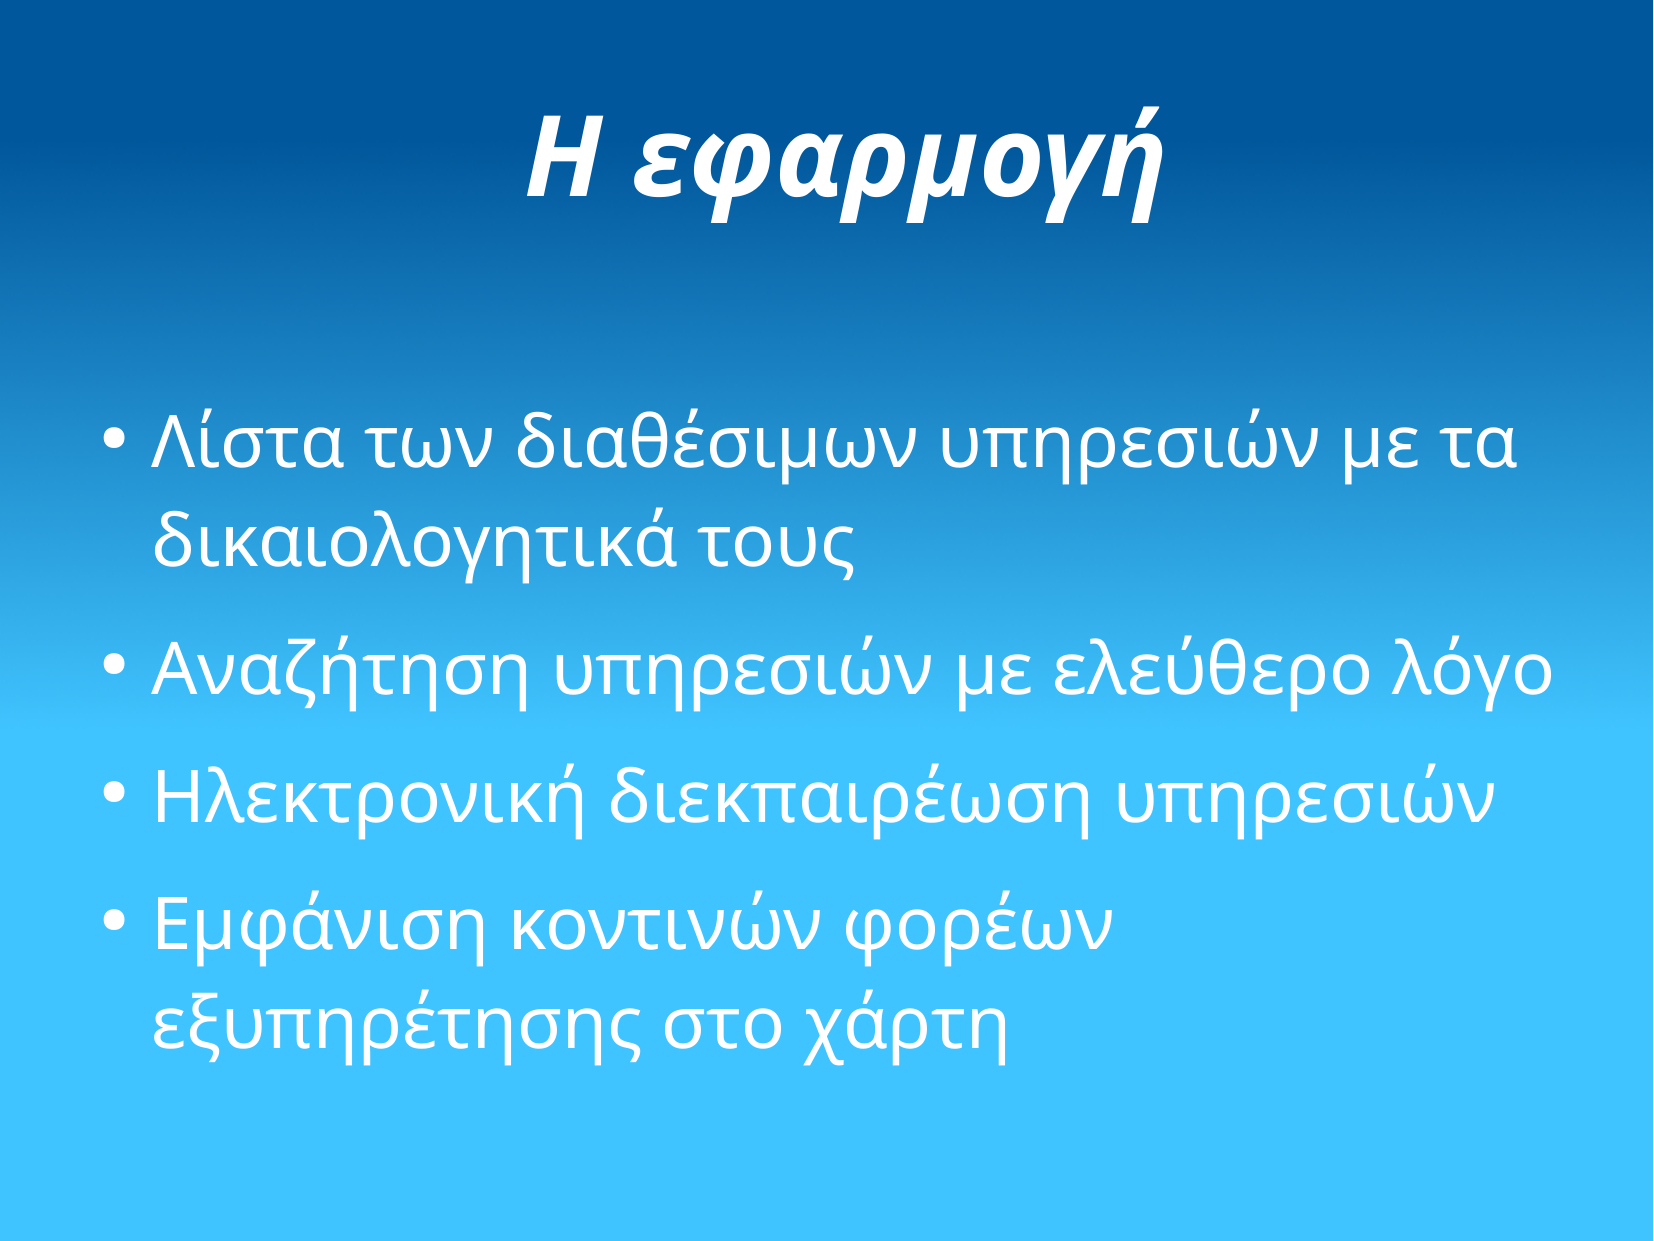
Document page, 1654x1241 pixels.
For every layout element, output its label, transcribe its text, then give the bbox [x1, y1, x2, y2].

list Λίστα των διαθέσιμων υπηρεσιών με τα δικαιολογητικά τους Αναζήτηση υπηρεσιών με ελεύθερο λόγο Ηλεκτρονική διεκπαιρέωση υπηρεσιών Εμφάνιση κοντινών φορέων εξυπηρέτησης στο χάρτη [82, 390, 1571, 1110]
title Η εφαρμογή [82, 49, 1571, 257]
picture [0, 0, 1654, 1241]
